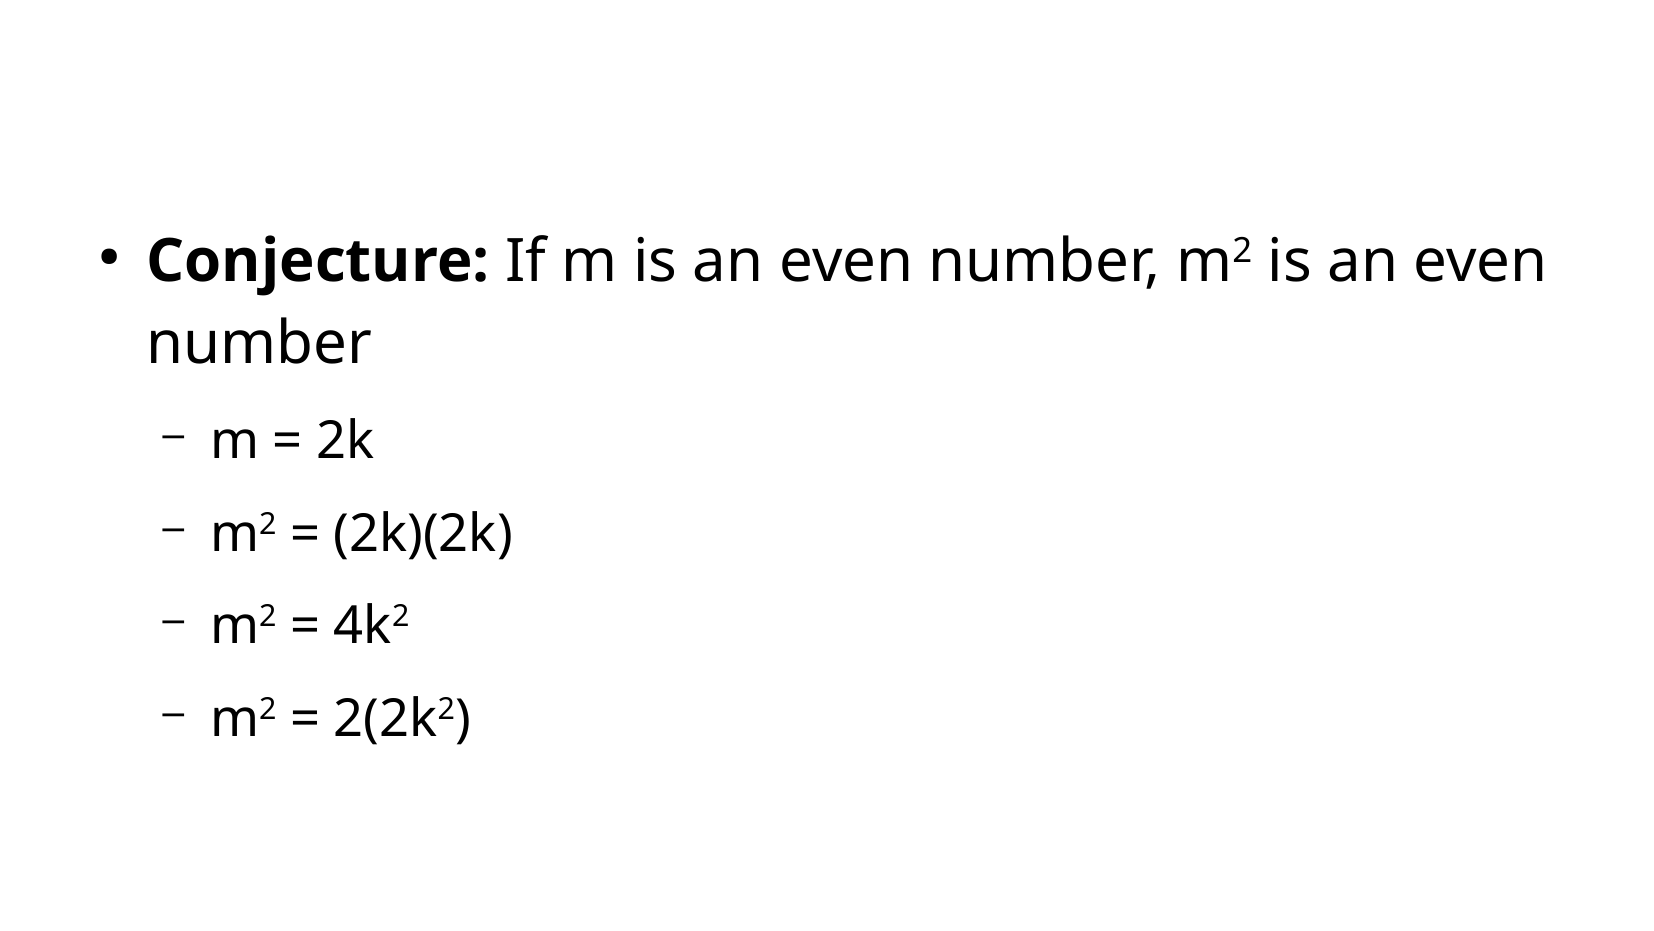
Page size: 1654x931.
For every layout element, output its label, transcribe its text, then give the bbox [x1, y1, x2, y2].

list Conjecture: If m is an even number, m2 is an even number m = 2k m2 = (2k)(2k) m2 = 4k2 m2 = 2(2k2) [82, 217, 1571, 758]
